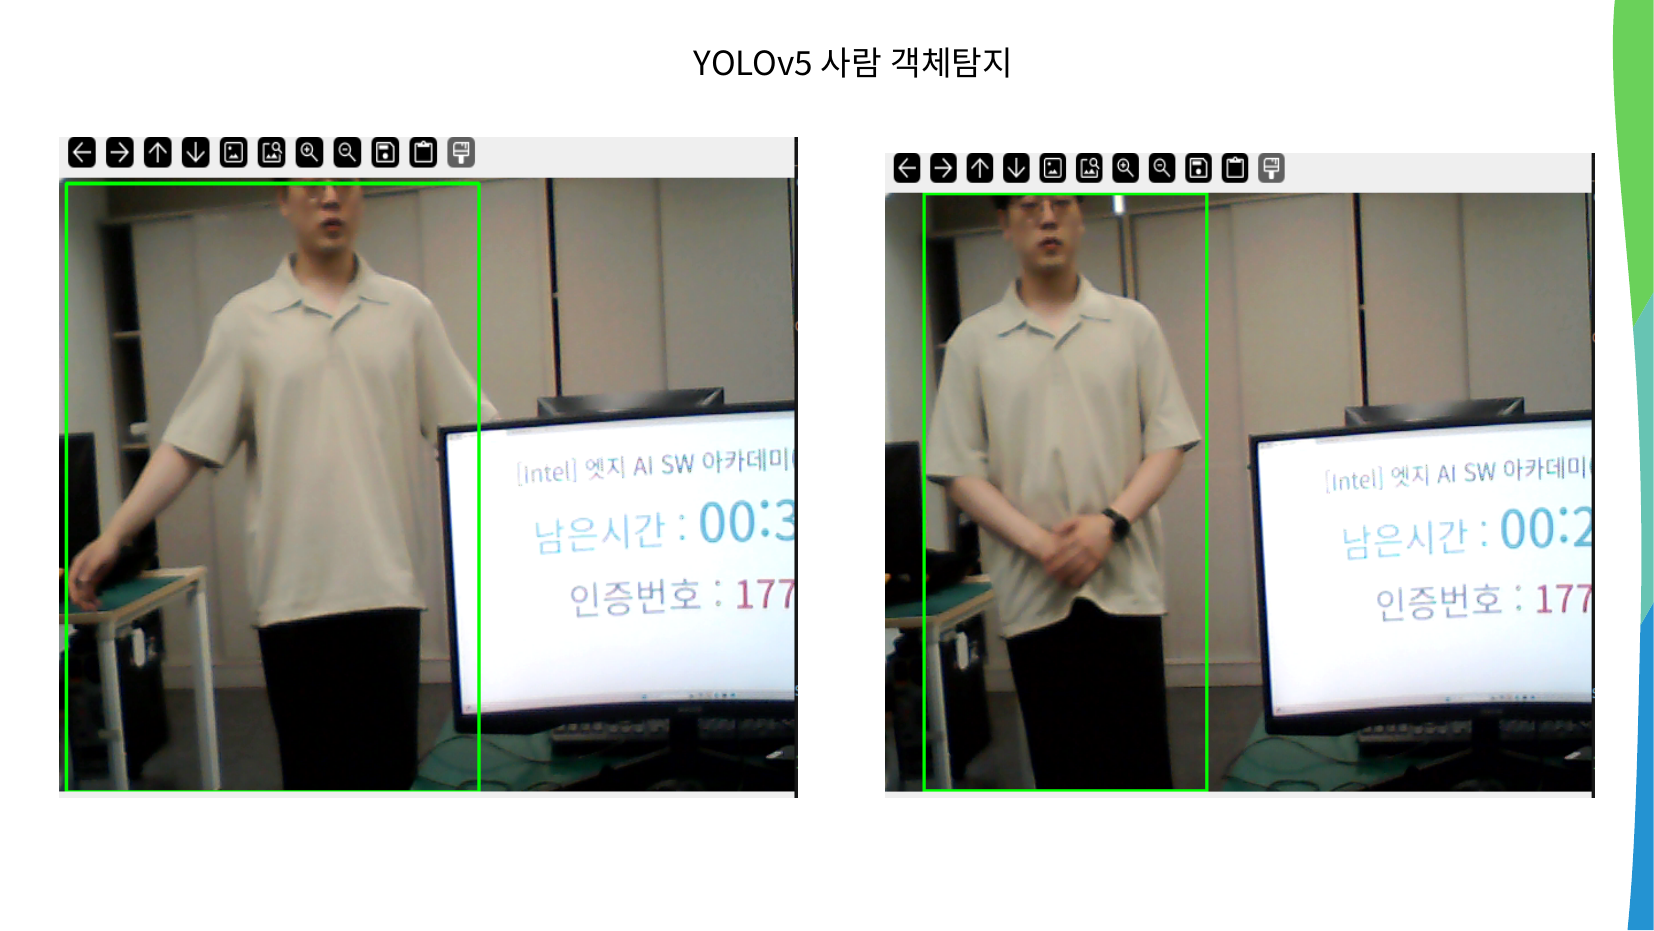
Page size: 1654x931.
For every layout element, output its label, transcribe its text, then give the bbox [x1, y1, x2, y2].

picture [59, 137, 798, 798]
text_box YOLOv5 사람 객체탐지 [679, 29, 1063, 119]
picture [885, 153, 1595, 798]
